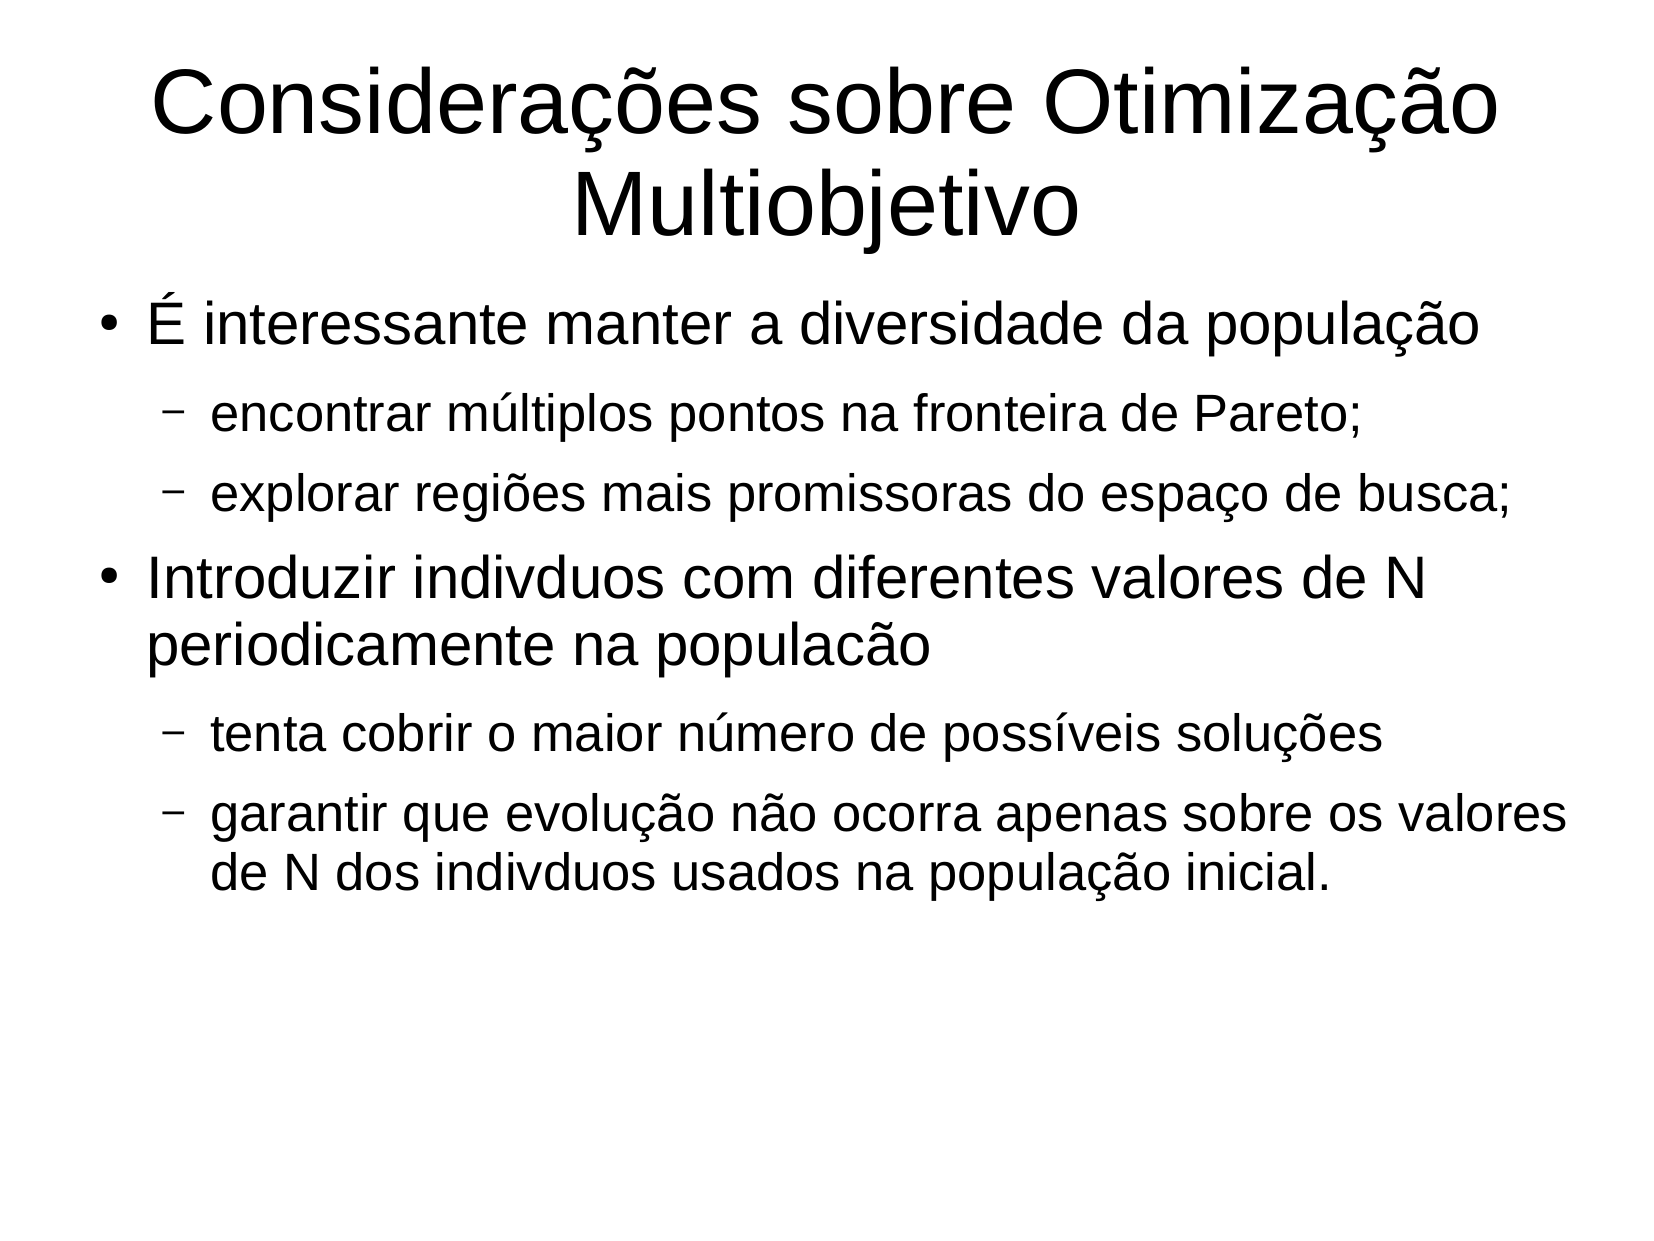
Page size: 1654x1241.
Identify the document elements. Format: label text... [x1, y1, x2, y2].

list É interessante manter a diversidade da população encontrar múltiplos pontos na fronteira de Pareto; explorar regiões mais promissoras do espaço de busca; Introduzir indivduos com diferentes valores de N periodicamente na populacão tenta cobrir o maior número de possíveis soluções garantir que evolução não ocorra apenas sobre os valores de N dos indivduos usados na população inicial. [82, 290, 1571, 1010]
title Considerações sobre Otimização Multiobjetivo [82, 49, 1571, 257]
